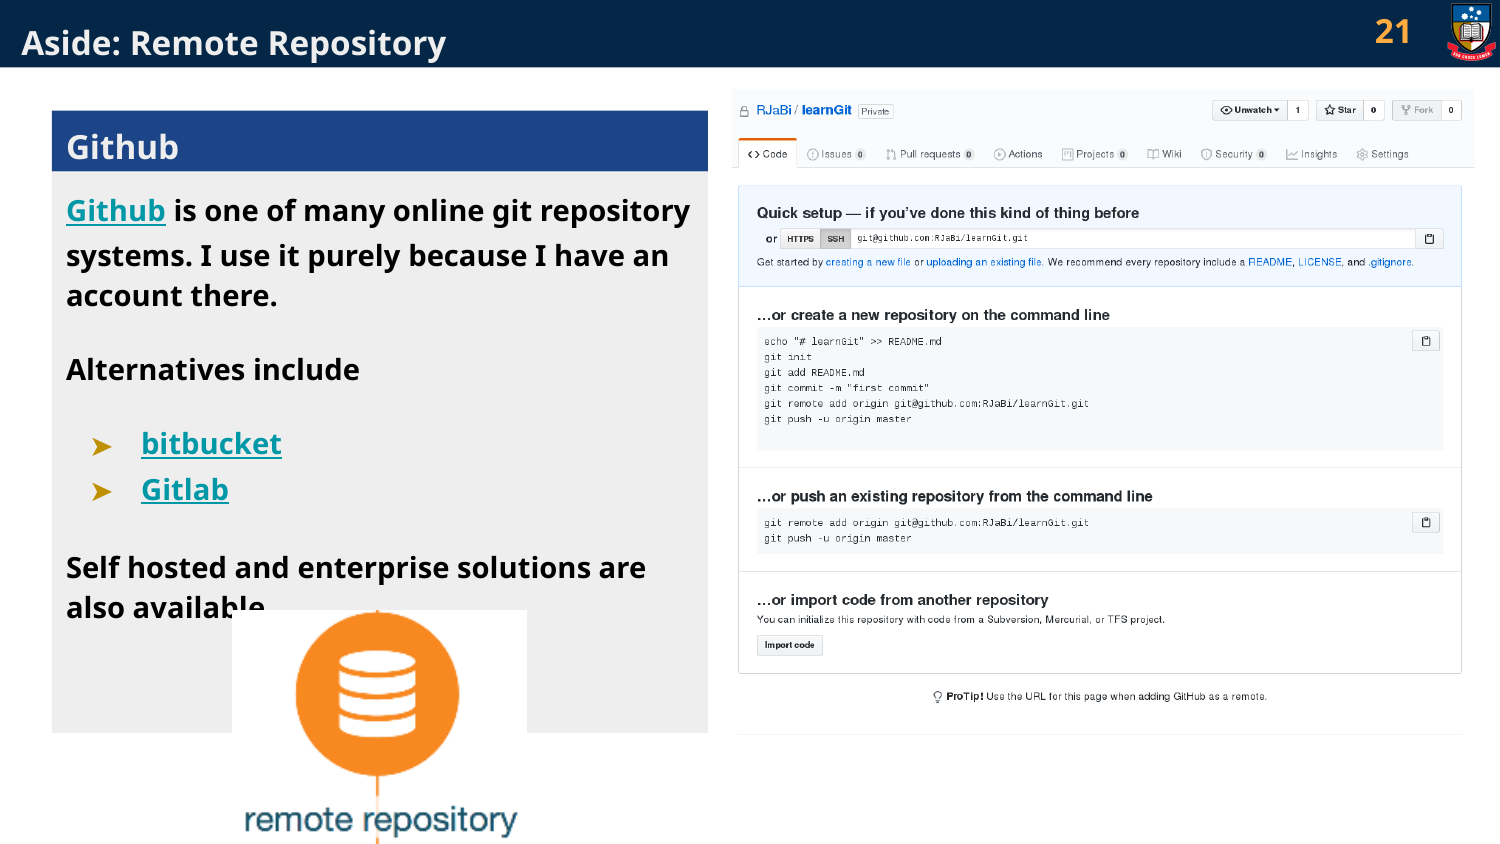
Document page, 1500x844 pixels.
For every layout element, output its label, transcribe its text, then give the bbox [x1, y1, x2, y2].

picture [732, 89, 1475, 749]
picture [1446, 1, 1497, 63]
subtitle Aside: Remote Repository [6, 1, 728, 63]
list Github is one of many online git repository systems. I use it purely because I have an account there. Alternatives include bitbucket Gitlab Self hosted and enterprise solutions are also available. [51, 171, 708, 672]
title Github [51, 110, 708, 171]
picture [232, 610, 527, 844]
slide_number <number> [1338, 0, 1428, 65]
